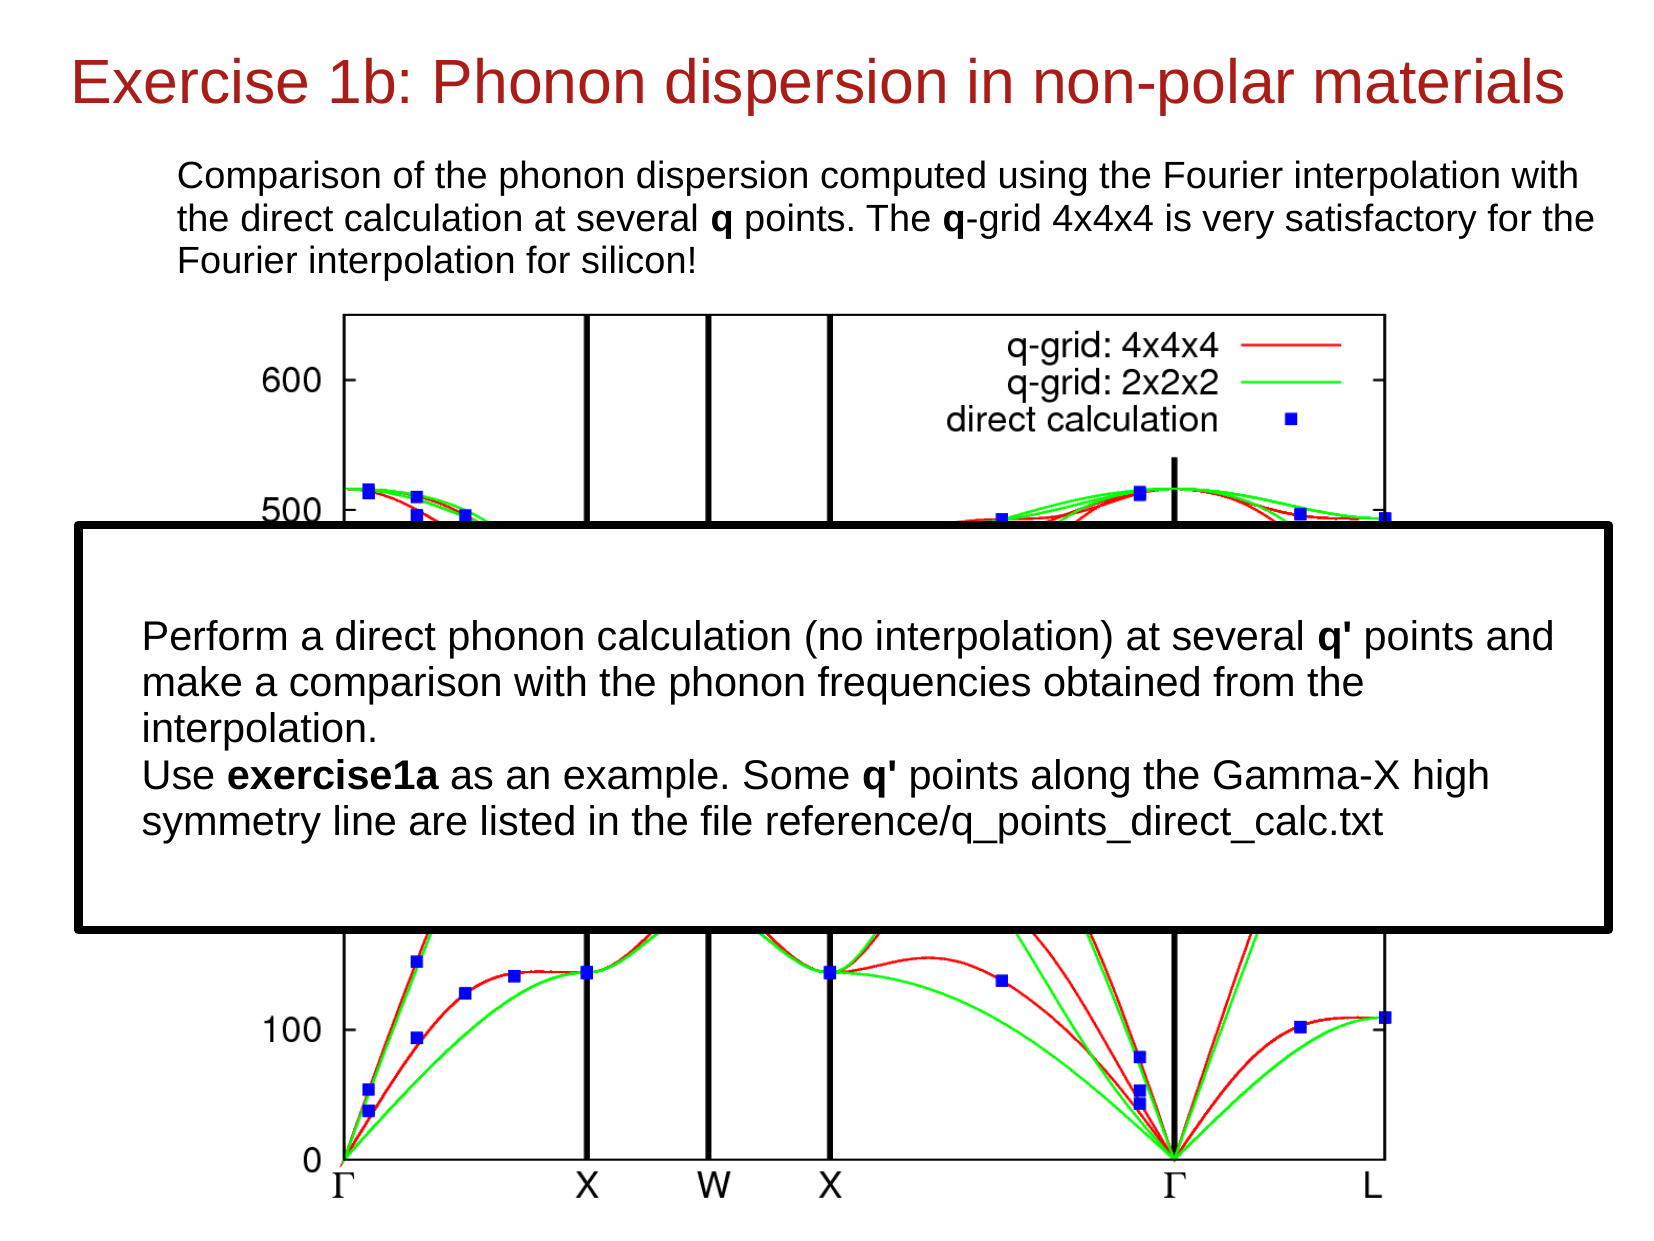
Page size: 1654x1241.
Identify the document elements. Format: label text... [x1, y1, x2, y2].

title Exercise 1b: Phonon dispersion in non-polar materials [45, 0, 1572, 186]
list Perform a direct phonon calculation (no interpolation) at several q' points and make a comparison with the phonon frequencies obtained from the interpolation. Use exercise1a as an example. Some q' points along the Gamma-X high symmetry line are listed in the file reference/q_points_direct_calc.txt [82, 612, 1591, 846]
picture [155, 931, 1401, 1201]
list Comparison of the phonon dispersion computed using the Fourier interpolation with the direct calculation at several q points. The q-grid 4x4x4 is very satisfactory for the Fourier interpolation for silicon! [112, 154, 1621, 283]
text_box [78, 525, 1609, 931]
picture [155, 299, 1401, 525]
